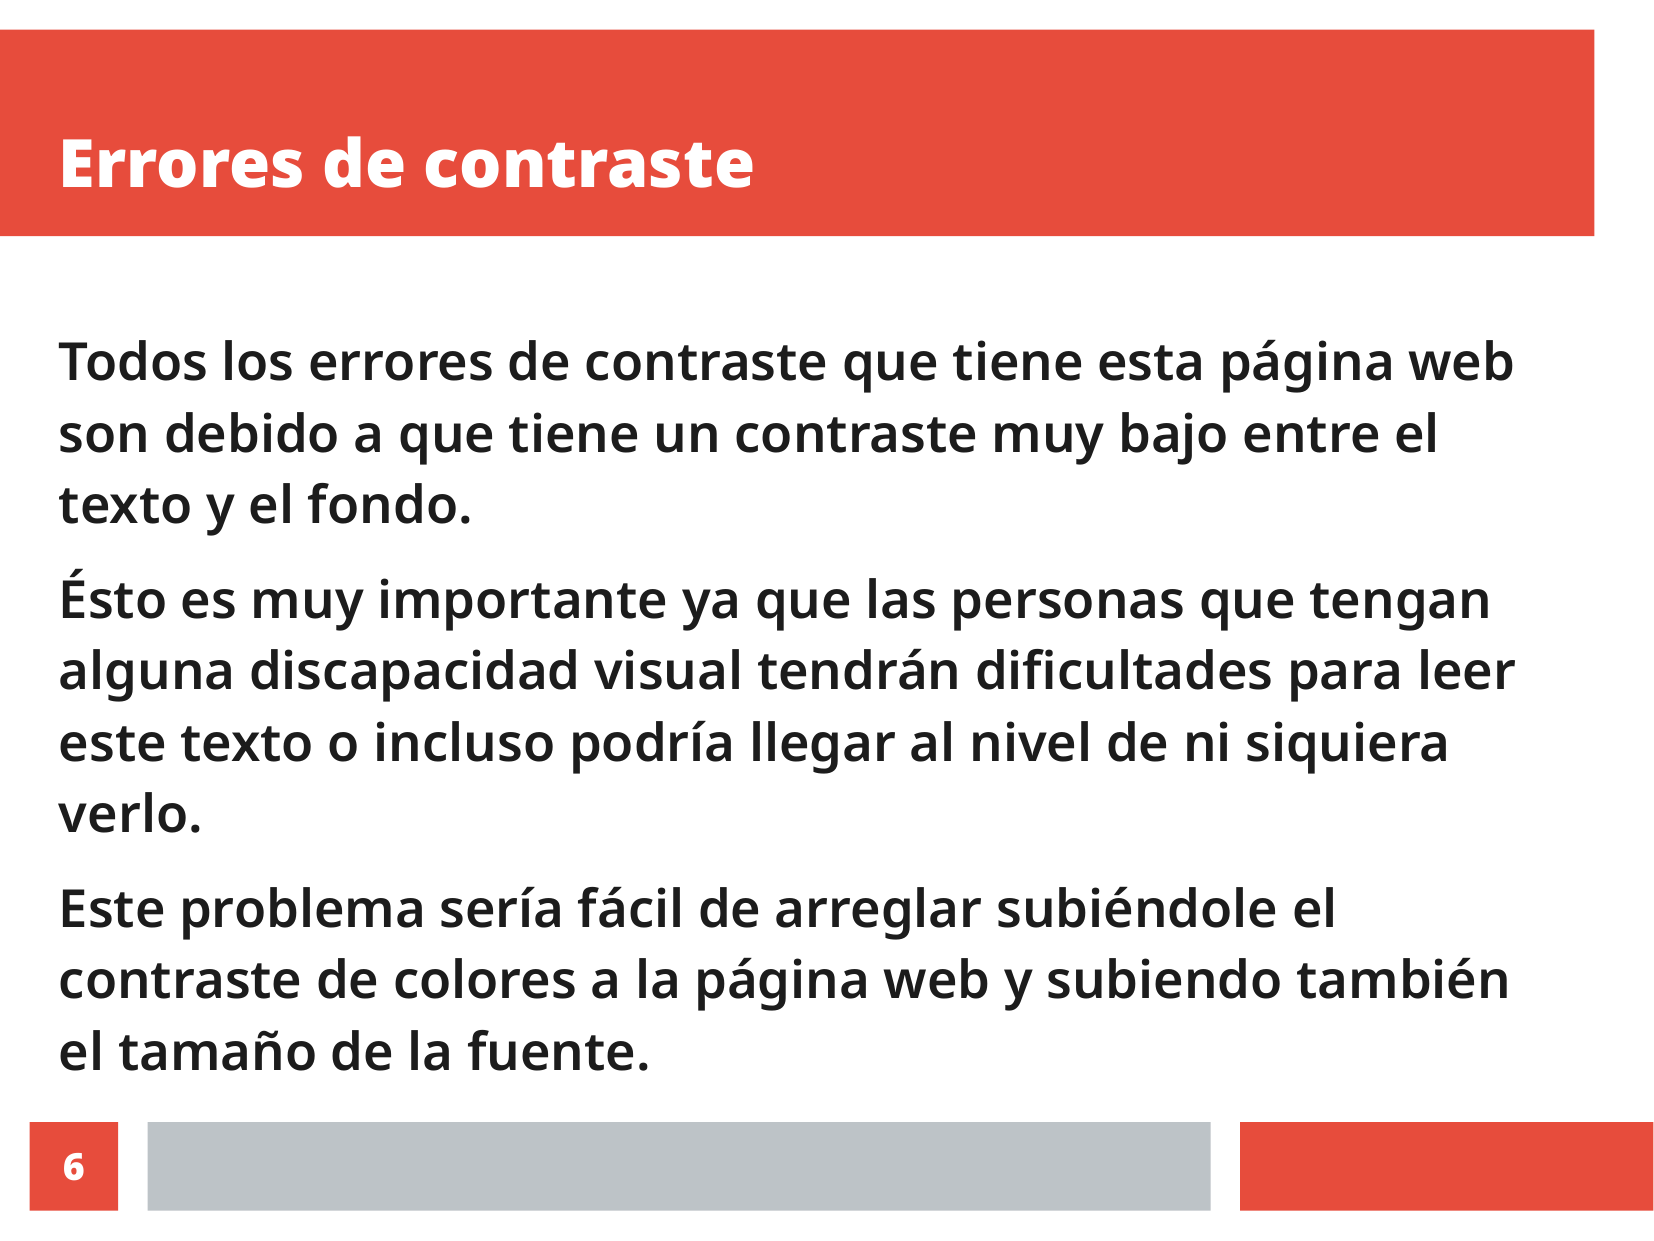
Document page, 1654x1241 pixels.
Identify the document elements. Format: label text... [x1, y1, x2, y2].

title Errores de contraste [59, 59, 1595, 207]
list Todos los errores de contraste que tiene esta página web son debido a que tiene un contraste muy bajo entre el texto y el fondo. Ésto es muy importante ya que las personas que tengan alguna discapacidad visual tendrán dificultades para leer este texto o incluso podría llegar al nivel de ni siquiera verlo. Este problema sería fácil de arreglar subiéndole el contraste de colores a la página web y subiendo también el tamaño de la fuente. [59, 324, 1565, 1093]
